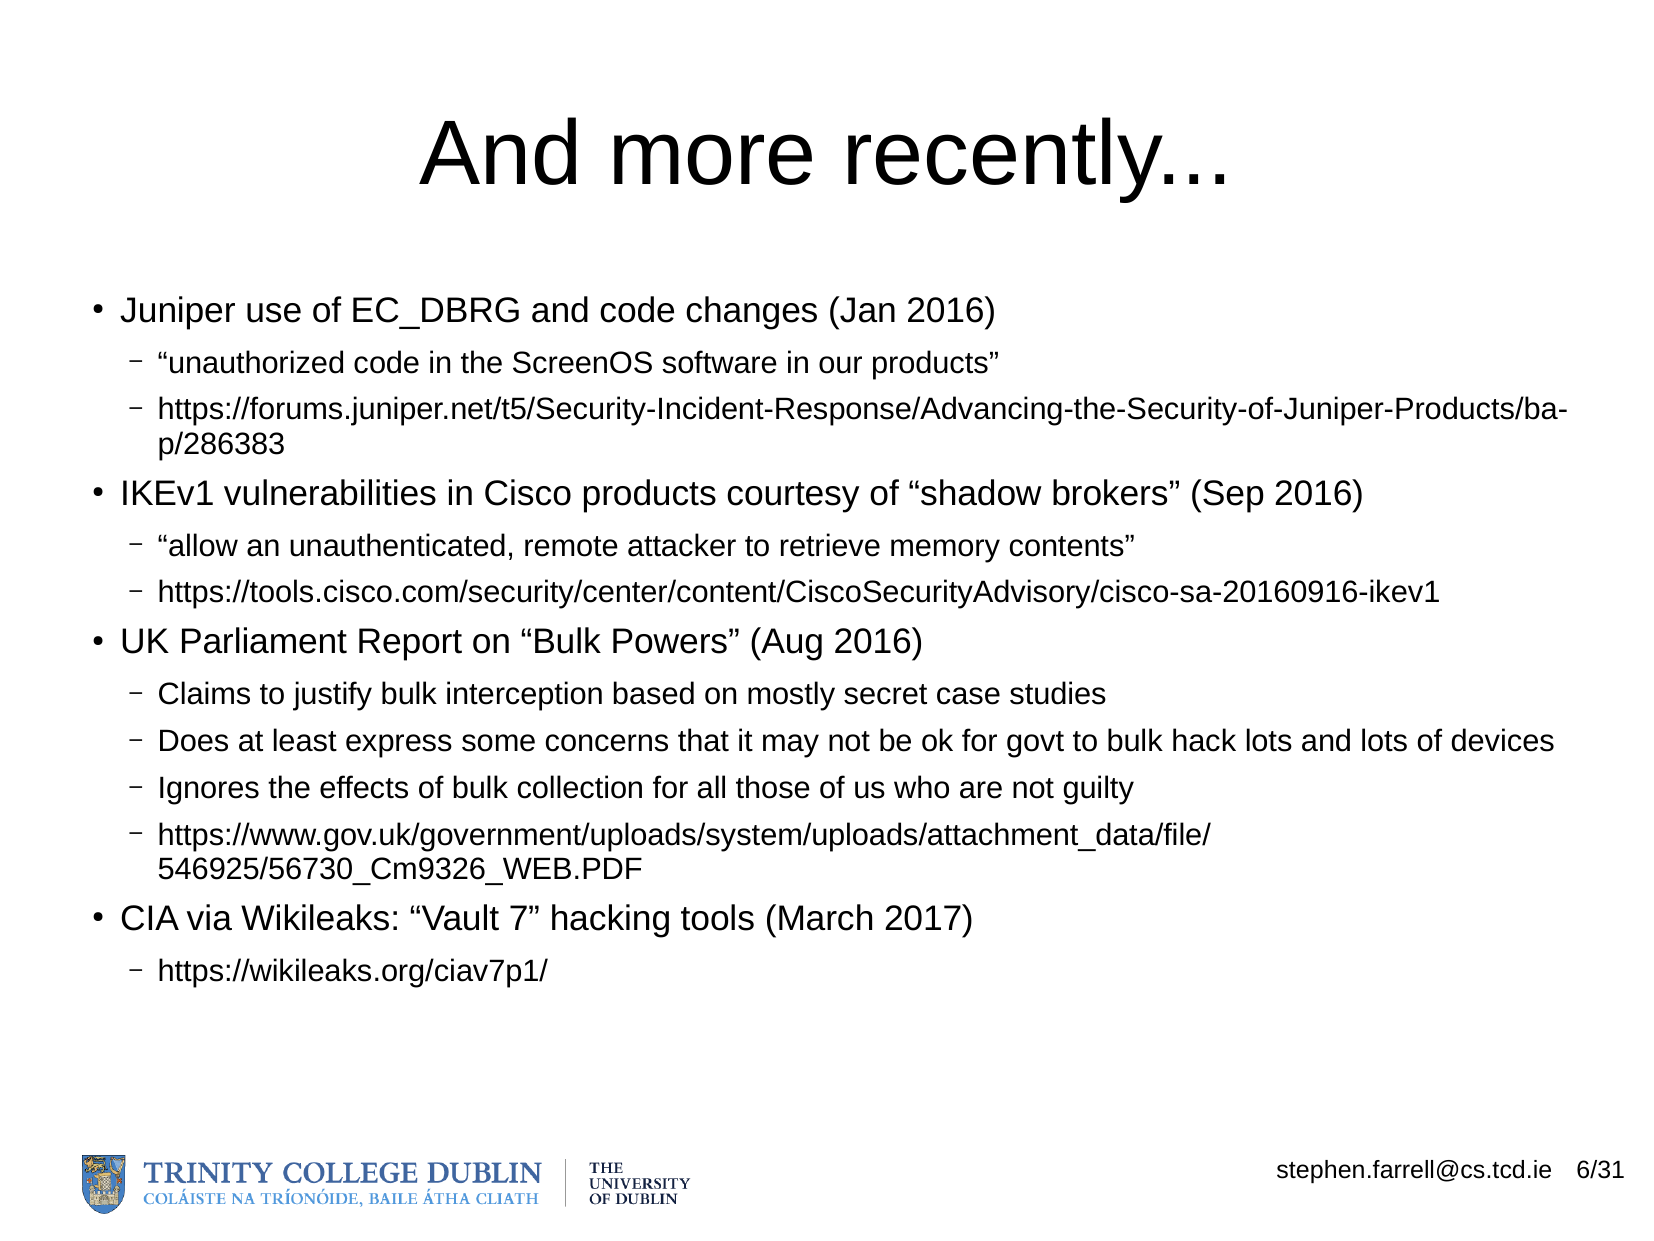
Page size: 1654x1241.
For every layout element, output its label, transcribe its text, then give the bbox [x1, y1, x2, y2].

list Juniper use of EC_DBRG and code changes (Jan 2016) “unauthorized code in the ScreenOS software in our products” https://forums.juniper.net/t5/Security-Incident-Response/Advancing-the-Security-of-Juniper-Products/ba-p/286383 IKEv1 vulnerabilities in Cisco products courtesy of “shadow brokers” (Sep 2016) “allow an unauthenticated, remote attacker to retrieve memory contents” https://tools.cisco.com/security/center/content/CiscoSecurityAdvisory/cisco-sa-20160916-ikev1 UK Parliament Report on “Bulk Powers” (Aug 2016) Claims to justify bulk interception based on mostly secret case studies Does at least express some concerns that it may not be ok for govt to bulk hack lots and lots of devices Ignores the effects of bulk collection for all those of us who are not guilty https://www.gov.uk/government/uploads/system/uploads/attachment_data/file/546925/56730_Cm9326_WEB.PDF CIA via Wikileaks: “Vault 7” hacking tools (March 2017) https://wikileaks.org/ciav7p1/ [82, 290, 1571, 1010]
picture [82, 1155, 694, 1214]
title And more recently... [82, 49, 1571, 257]
